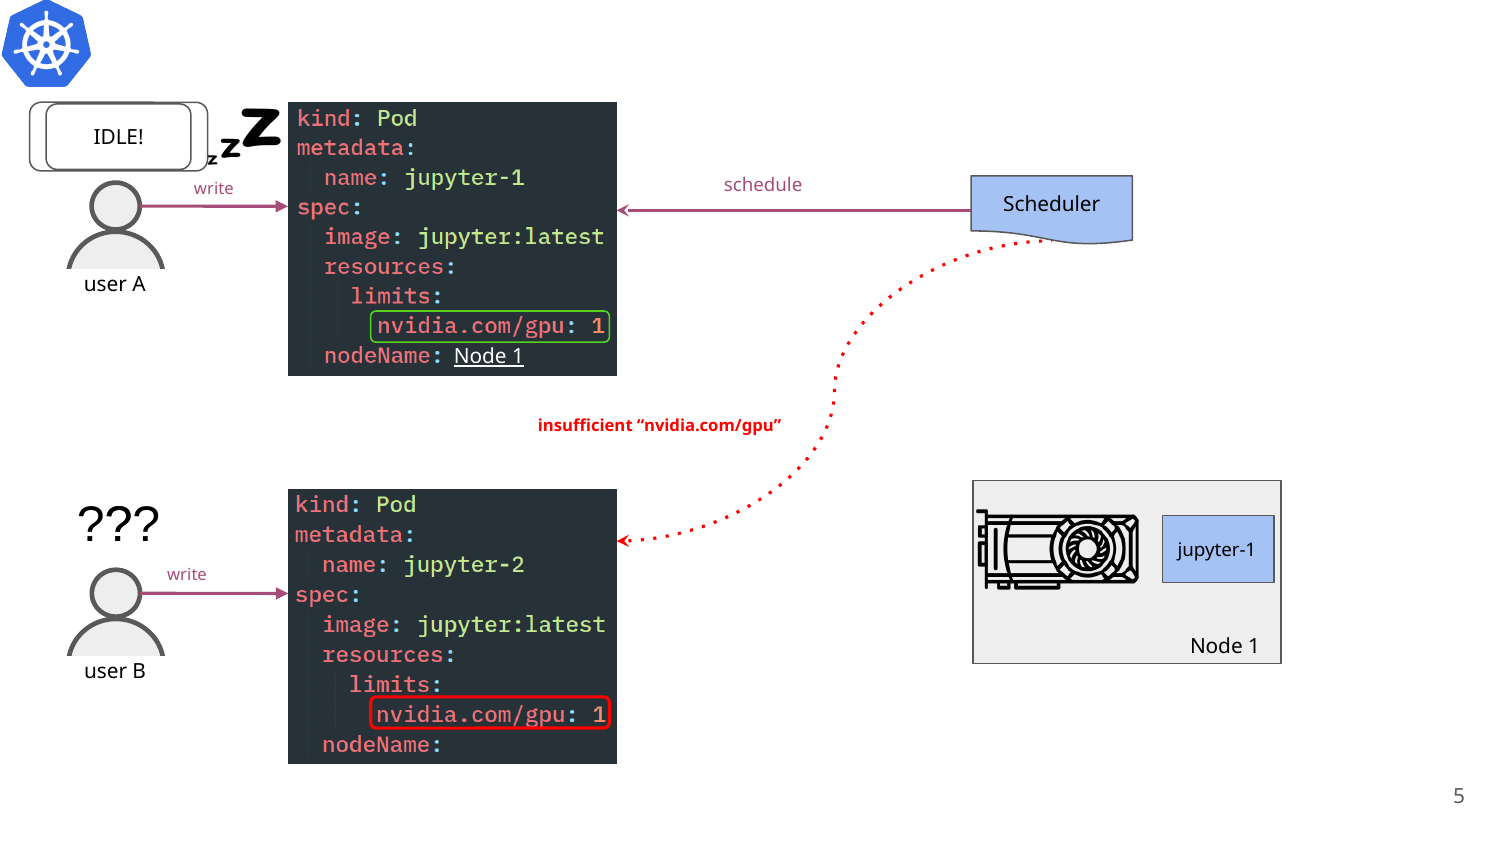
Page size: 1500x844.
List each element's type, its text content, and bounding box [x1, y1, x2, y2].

text_box [91, 182, 140, 230]
text_box Node 1 [1168, 618, 1281, 664]
text_box write [155, 166, 273, 204]
text_box insufficient “nvidia.com/gpu” [523, 399, 811, 466]
text_box Scheduler [971, 175, 1133, 244]
text_box [44, 656, 188, 751]
text_box [91, 569, 140, 617]
picture [288, 102, 617, 376]
text_box [74, 231, 158, 255]
text_box ??? [53, 476, 184, 567]
text_box [973, 480, 1281, 663]
text_box schedule [702, 157, 824, 210]
slide_number <number> [1389, 764, 1480, 830]
text_box jupyter-1 [1162, 515, 1275, 583]
text_box write [152, 548, 269, 591]
picture [288, 489, 617, 764]
picture [372, 312, 608, 341]
text_box IDLE! [46, 103, 191, 170]
picture [0, 0, 91, 87]
picture [965, 457, 1149, 641]
text_box [74, 618, 158, 642]
text_box user A [68, 255, 169, 311]
text_box user B [69, 642, 169, 698]
text_box doing work... [29, 102, 207, 171]
picture [207, 99, 281, 174]
text_box Node 1 [438, 327, 551, 383]
text_box [43, 270, 188, 363]
